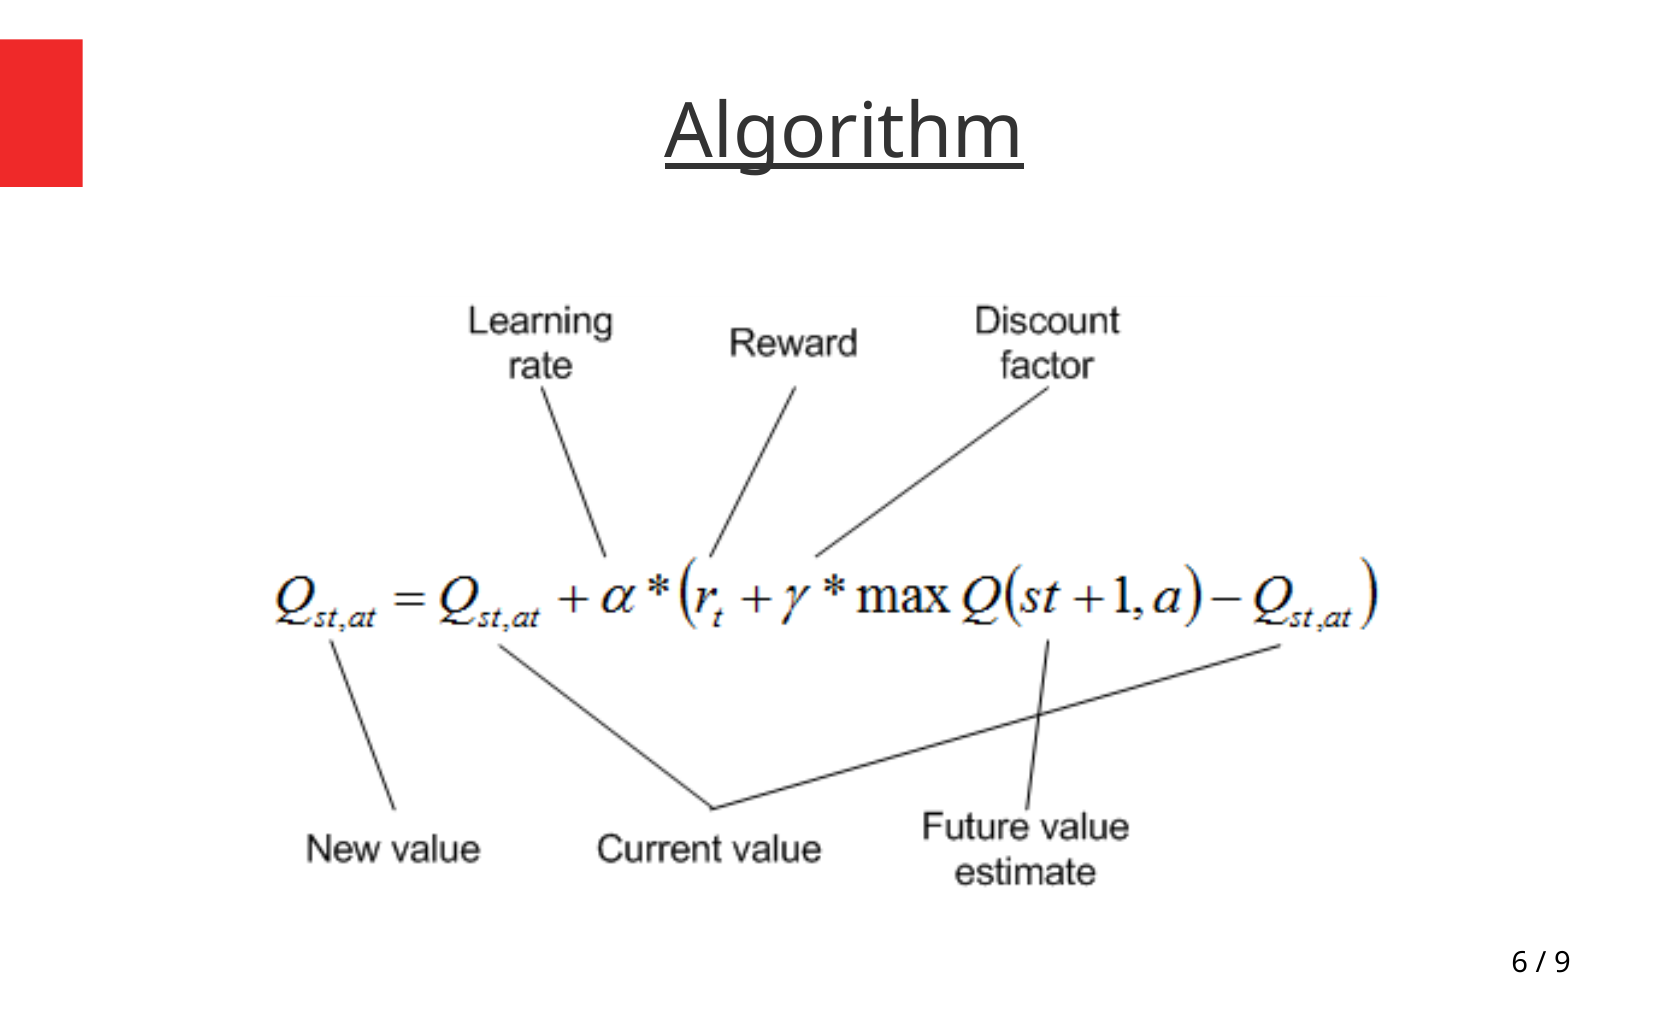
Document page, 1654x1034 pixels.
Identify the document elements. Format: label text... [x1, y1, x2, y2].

picture [267, 295, 1387, 895]
title Algorithm [118, 41, 1571, 214]
